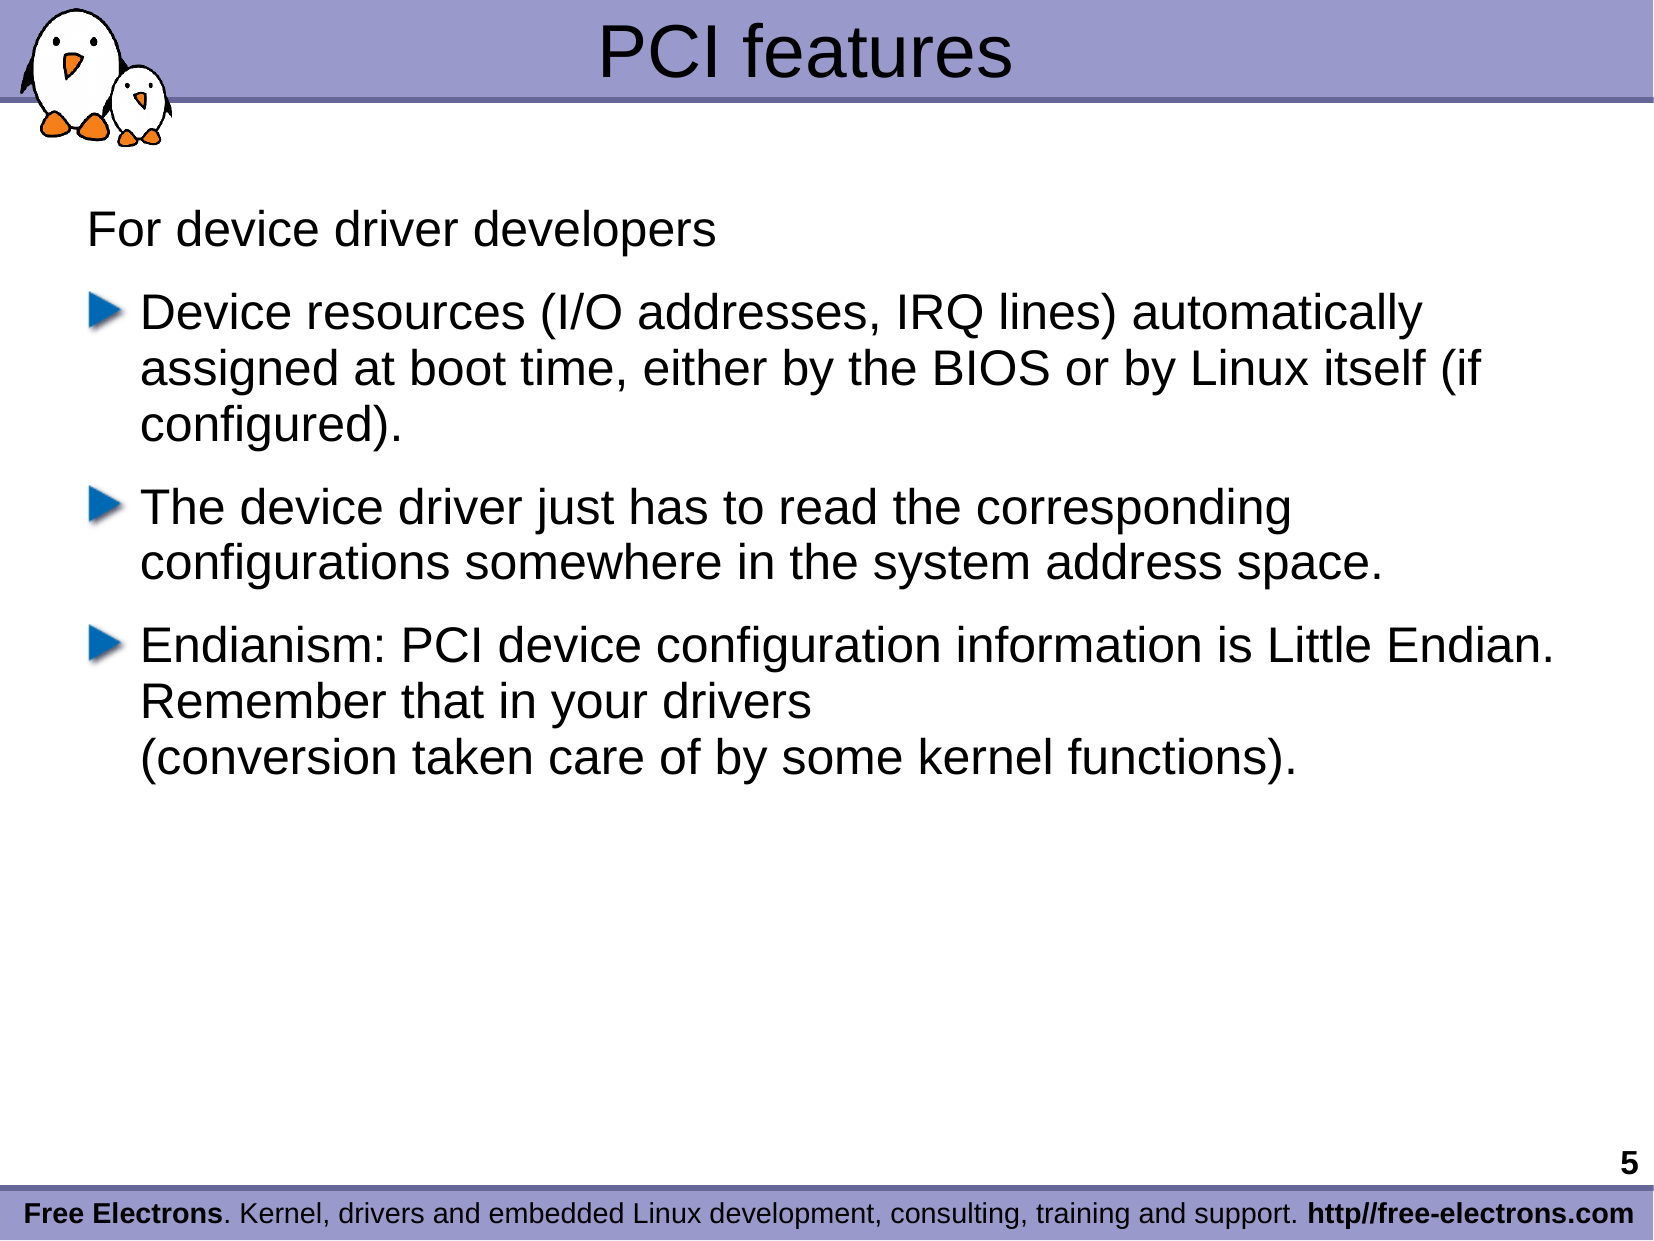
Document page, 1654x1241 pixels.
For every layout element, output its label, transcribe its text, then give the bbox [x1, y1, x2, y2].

list For device driver developers Device resources (I/O addresses, IRQ lines) automatically assigned at boot time, either by the BIOS or by Linux itself (if configured). The device driver just has to read the corresponding configurations somewhere in the system address space. Endianism: PCI device configuration information is Little Endian. Remember that in your drivers (conversion taken care of by some kernel functions). [68, 201, 1592, 1118]
picture [20, 8, 172, 147]
title PCI features [60, 0, 1551, 104]
